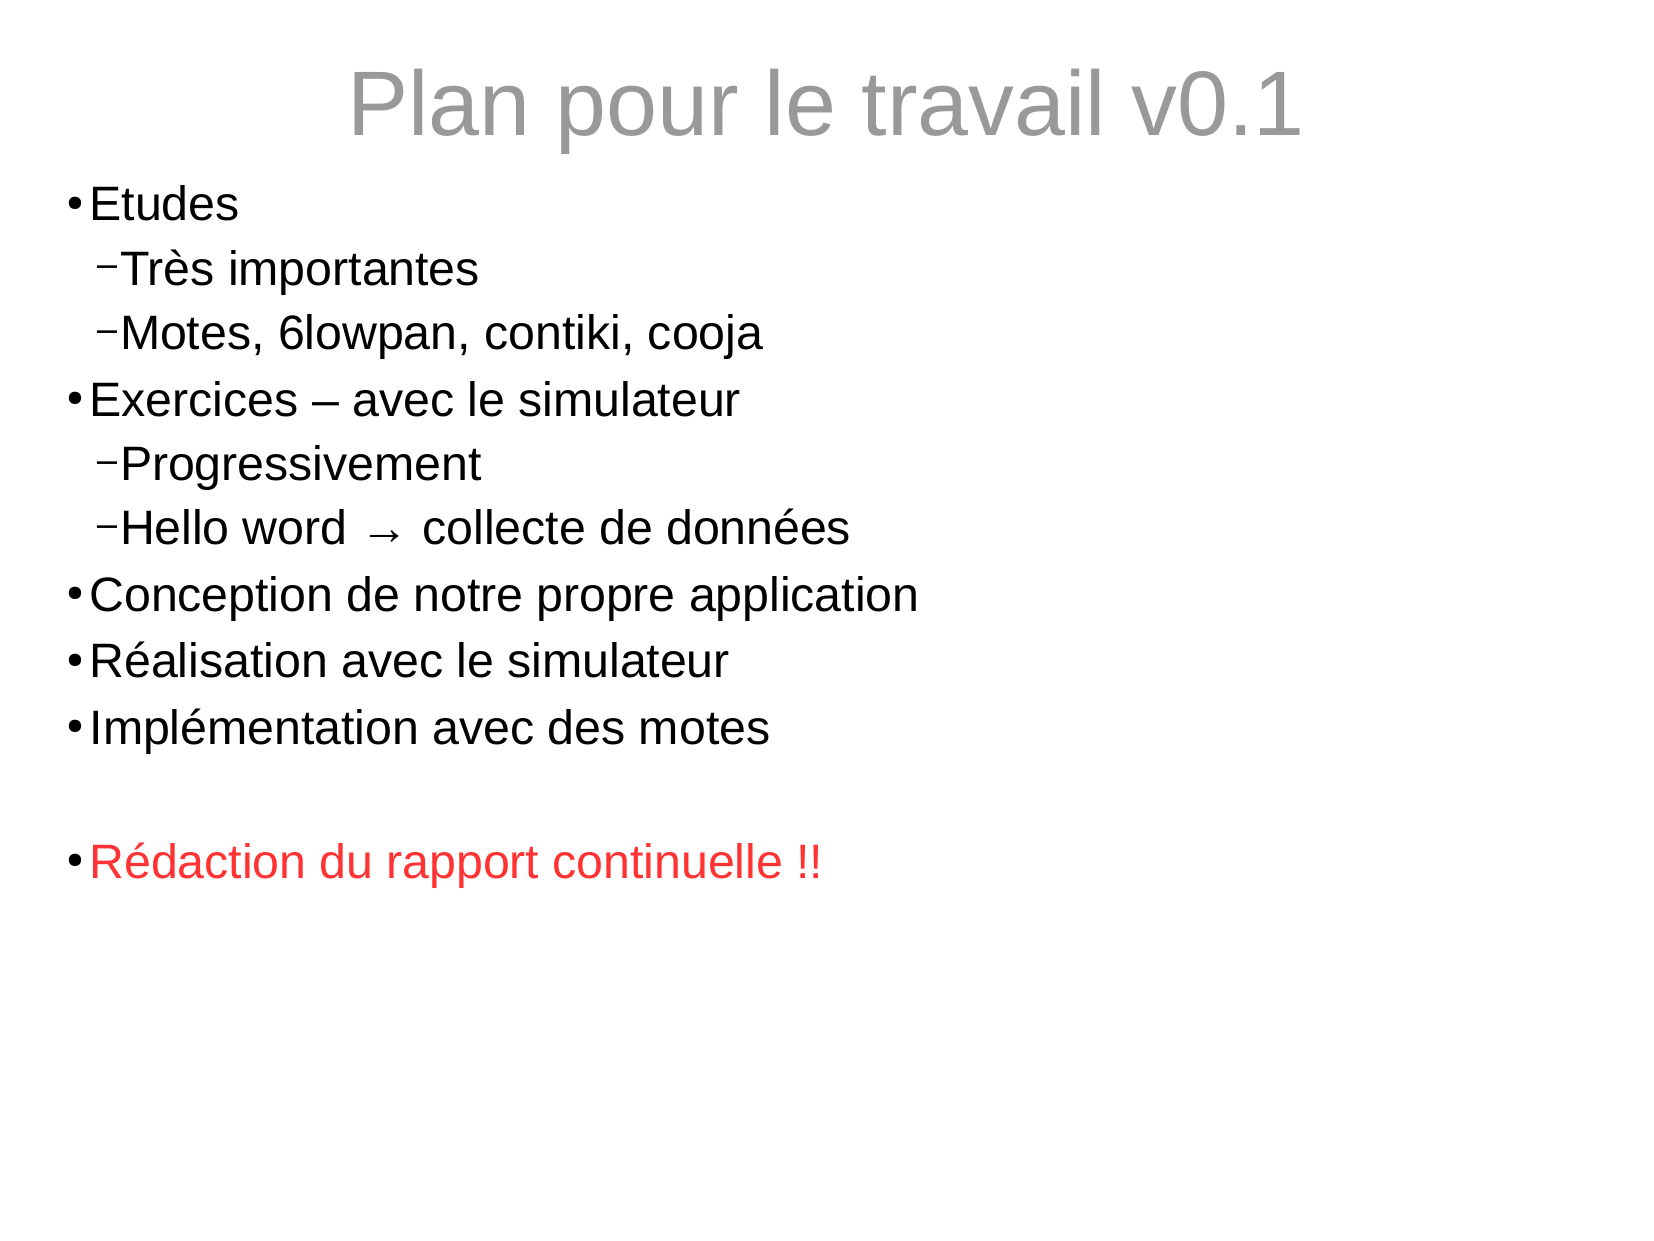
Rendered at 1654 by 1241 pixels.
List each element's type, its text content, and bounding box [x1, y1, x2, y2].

list Etudes Très importantes Motes, 6lowpan, contiki, cooja Exercices – avec le simulateur Progressivement Hello word → collecte de données Conception de notre propre application Réalisation avec le simulateur Implémentation avec des motes Rédaction du rapport continuelle !! [59, 177, 1548, 897]
title Plan pour le travail v0.1 [82, 0, 1571, 208]
